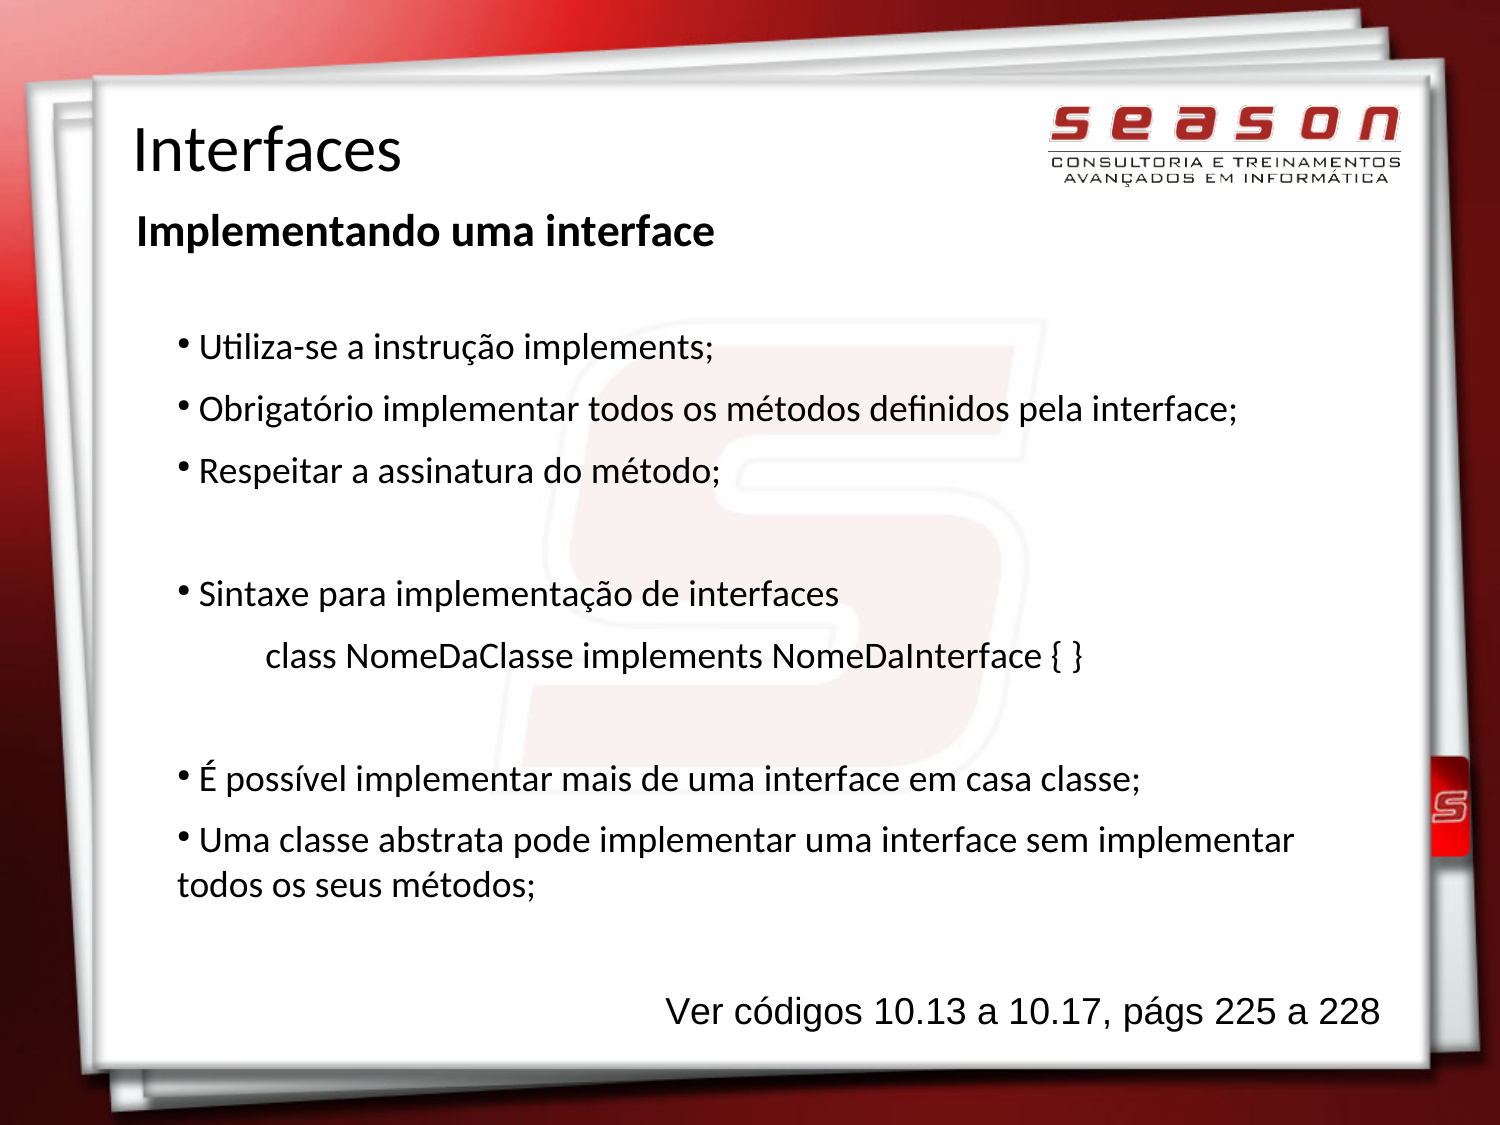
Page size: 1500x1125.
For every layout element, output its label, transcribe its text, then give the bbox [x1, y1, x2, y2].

title Interfaces [118, 33, 1394, 257]
picture [0, 0, 1500, 1125]
text_box Implementando uma interface [119, 200, 1240, 256]
text_box Ver códigos 10.13 a 10.17, págs 225 a 228 [649, 979, 1396, 1040]
text_box Utiliza-se a instrução implements; Obrigatório implementar todos os métodos definidos pela interface; Respeitar a assinatura do método; Sintaxe para implementação de interfaces class NomeDaClasse implements NomeDaInterface { } É possível implementar mais de uma interface em casa classe; Uma classe abstrata pode implementar uma interface sem implementar todos os seus métodos; [177, 277, 1347, 951]
